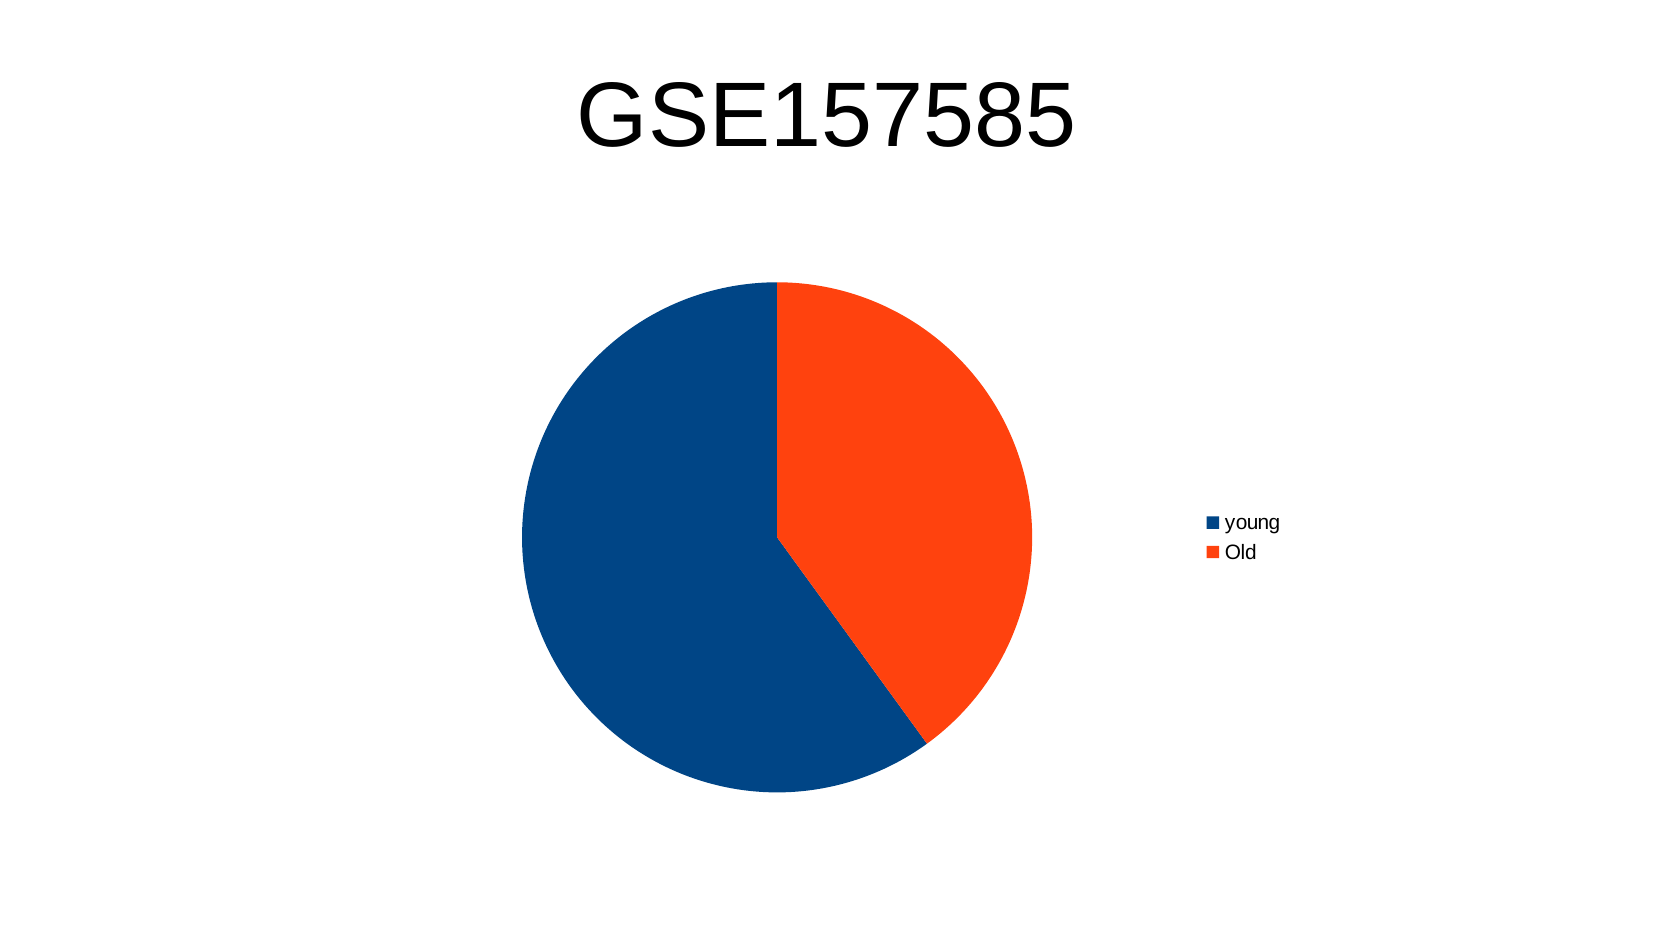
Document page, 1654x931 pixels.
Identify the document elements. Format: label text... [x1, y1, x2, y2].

chart [354, 271, 1300, 804]
title GSE157585 [82, 37, 1571, 193]
